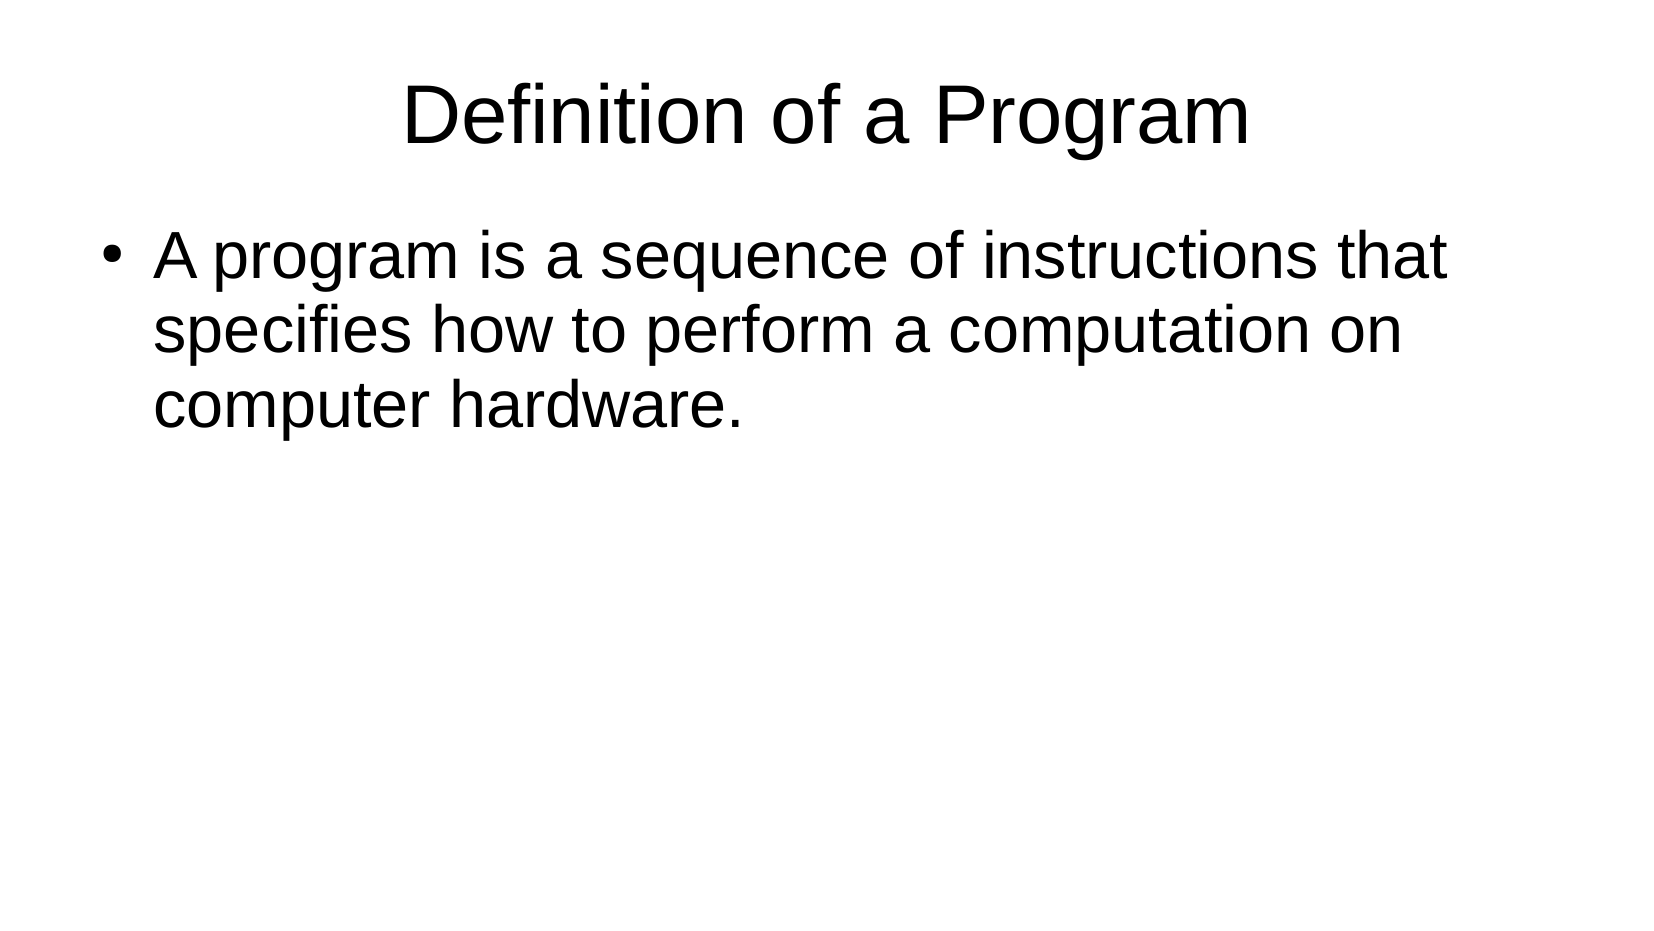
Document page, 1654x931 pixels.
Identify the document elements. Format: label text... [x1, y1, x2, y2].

title Definition of a Program [82, 37, 1571, 193]
list A program is a sequence of instructions that specifies how to perform a computation on computer hardware. [82, 217, 1571, 758]
